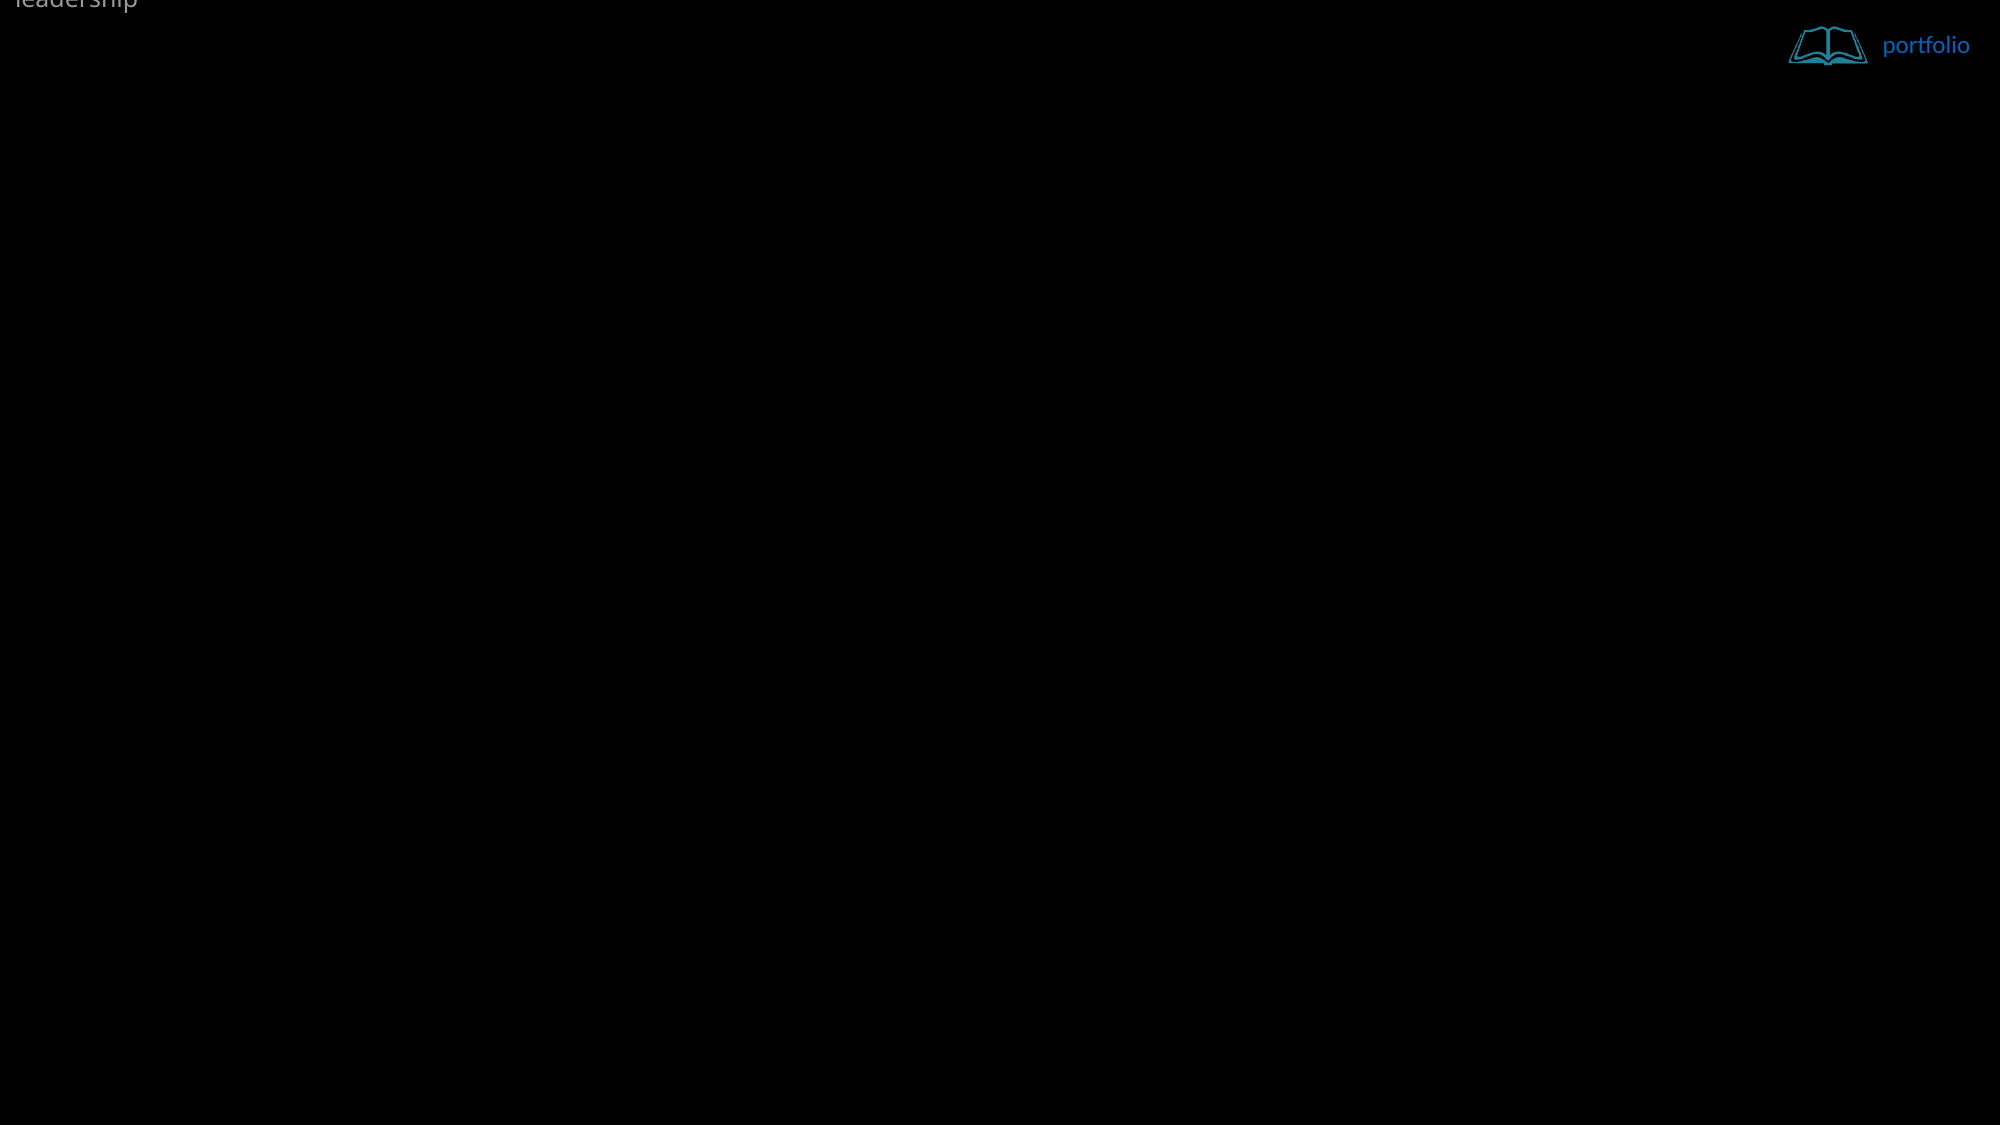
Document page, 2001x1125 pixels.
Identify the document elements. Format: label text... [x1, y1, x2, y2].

text_box portfolio [1867, 21, 1986, 67]
picture [1786, 24, 1868, 69]
